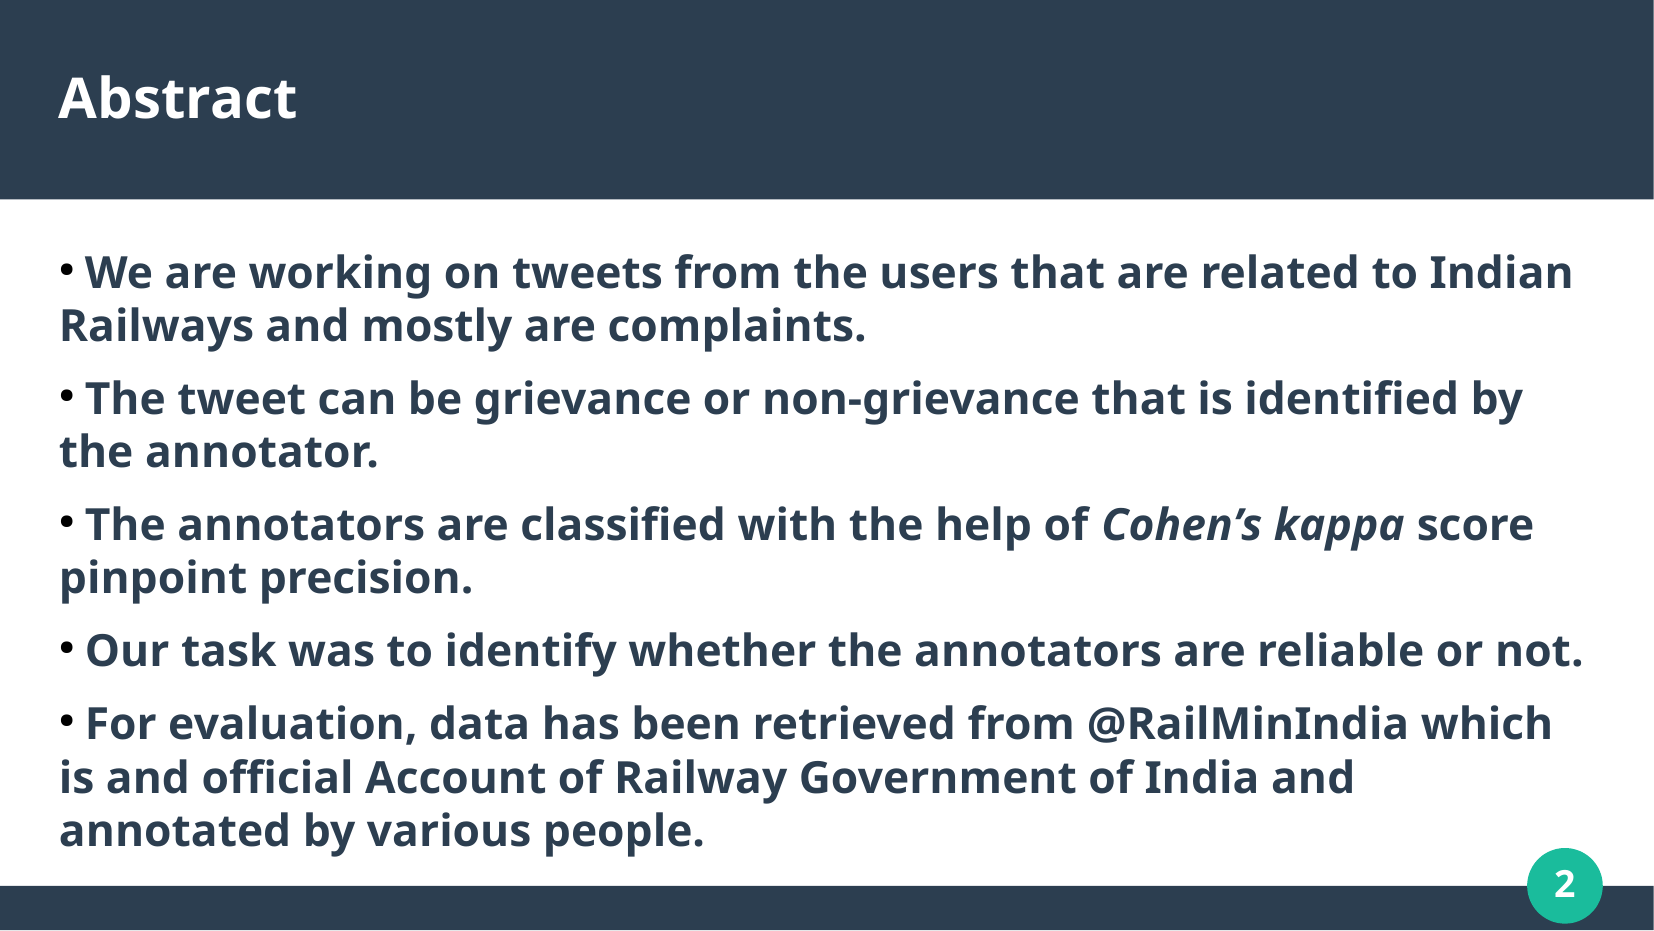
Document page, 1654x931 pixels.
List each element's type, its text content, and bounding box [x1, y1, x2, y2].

list We are working on tweets from the users that are related to Indian Railways and mostly are complaints. The tweet can be grievance or non-grievance that is identified by the annotator. The annotators are classified with the help of Cohen’s kappa score pinpoint precision. Our task was to identify whether the annotators are reliable or not. For evaluation, data has been retrieved from @RailMinIndia which is and official Account of Railway Government of India and annotated by various people. [59, 243, 1595, 864]
title Abstract [59, 37, 1595, 156]
